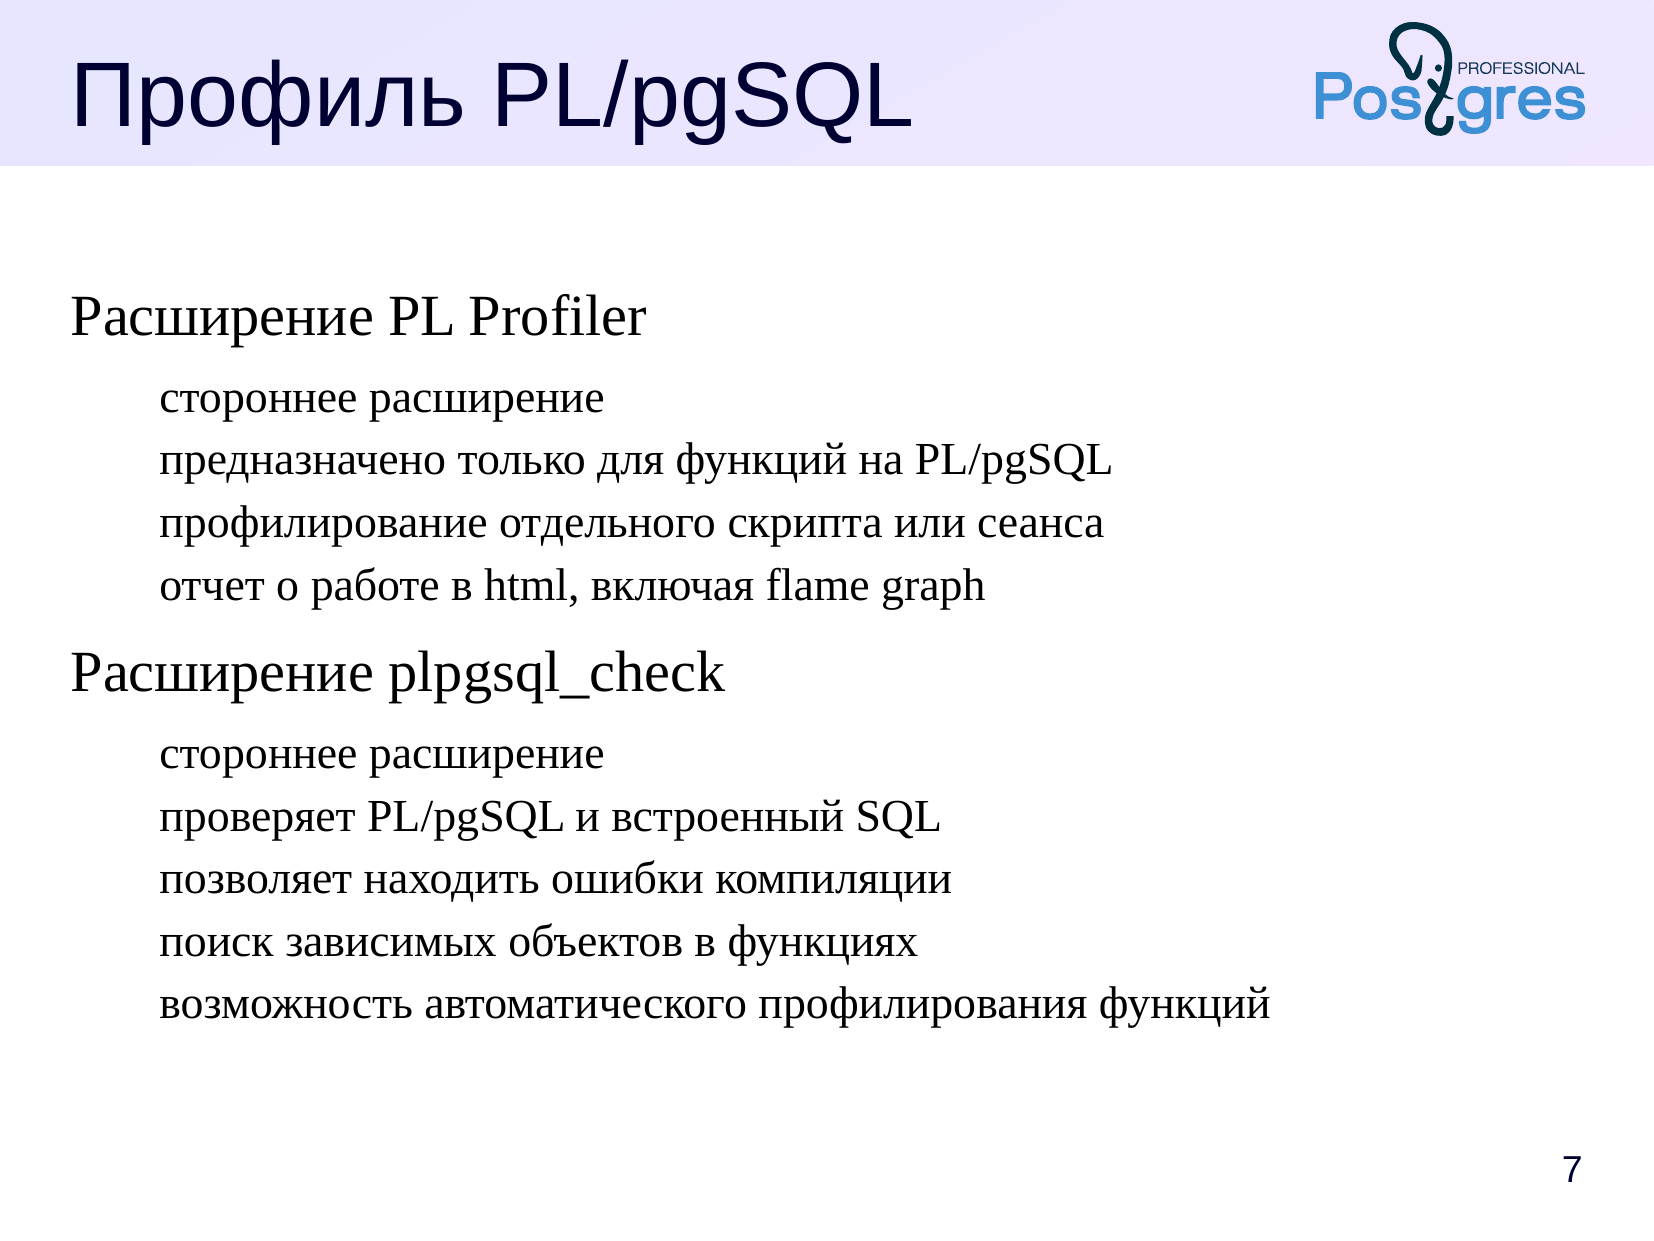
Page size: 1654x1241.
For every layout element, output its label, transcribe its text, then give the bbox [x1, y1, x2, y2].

list Расширение PL Profiler стороннее расширение предназначено только для функций на PL/pgSQL профилирование отдельного скрипта или сеанса отчет о работе в html, включая flame graph Расширение plpgsql_check стороннее расширение проверяет PL/pgSQL и встроенный SQL позволяет находить ошибки компиляции поиск зависимых объектов в функциях возможность автоматического профилирования функций [70, 283, 1583, 1141]
title Профиль PL/pgSQL [70, 43, 1241, 147]
